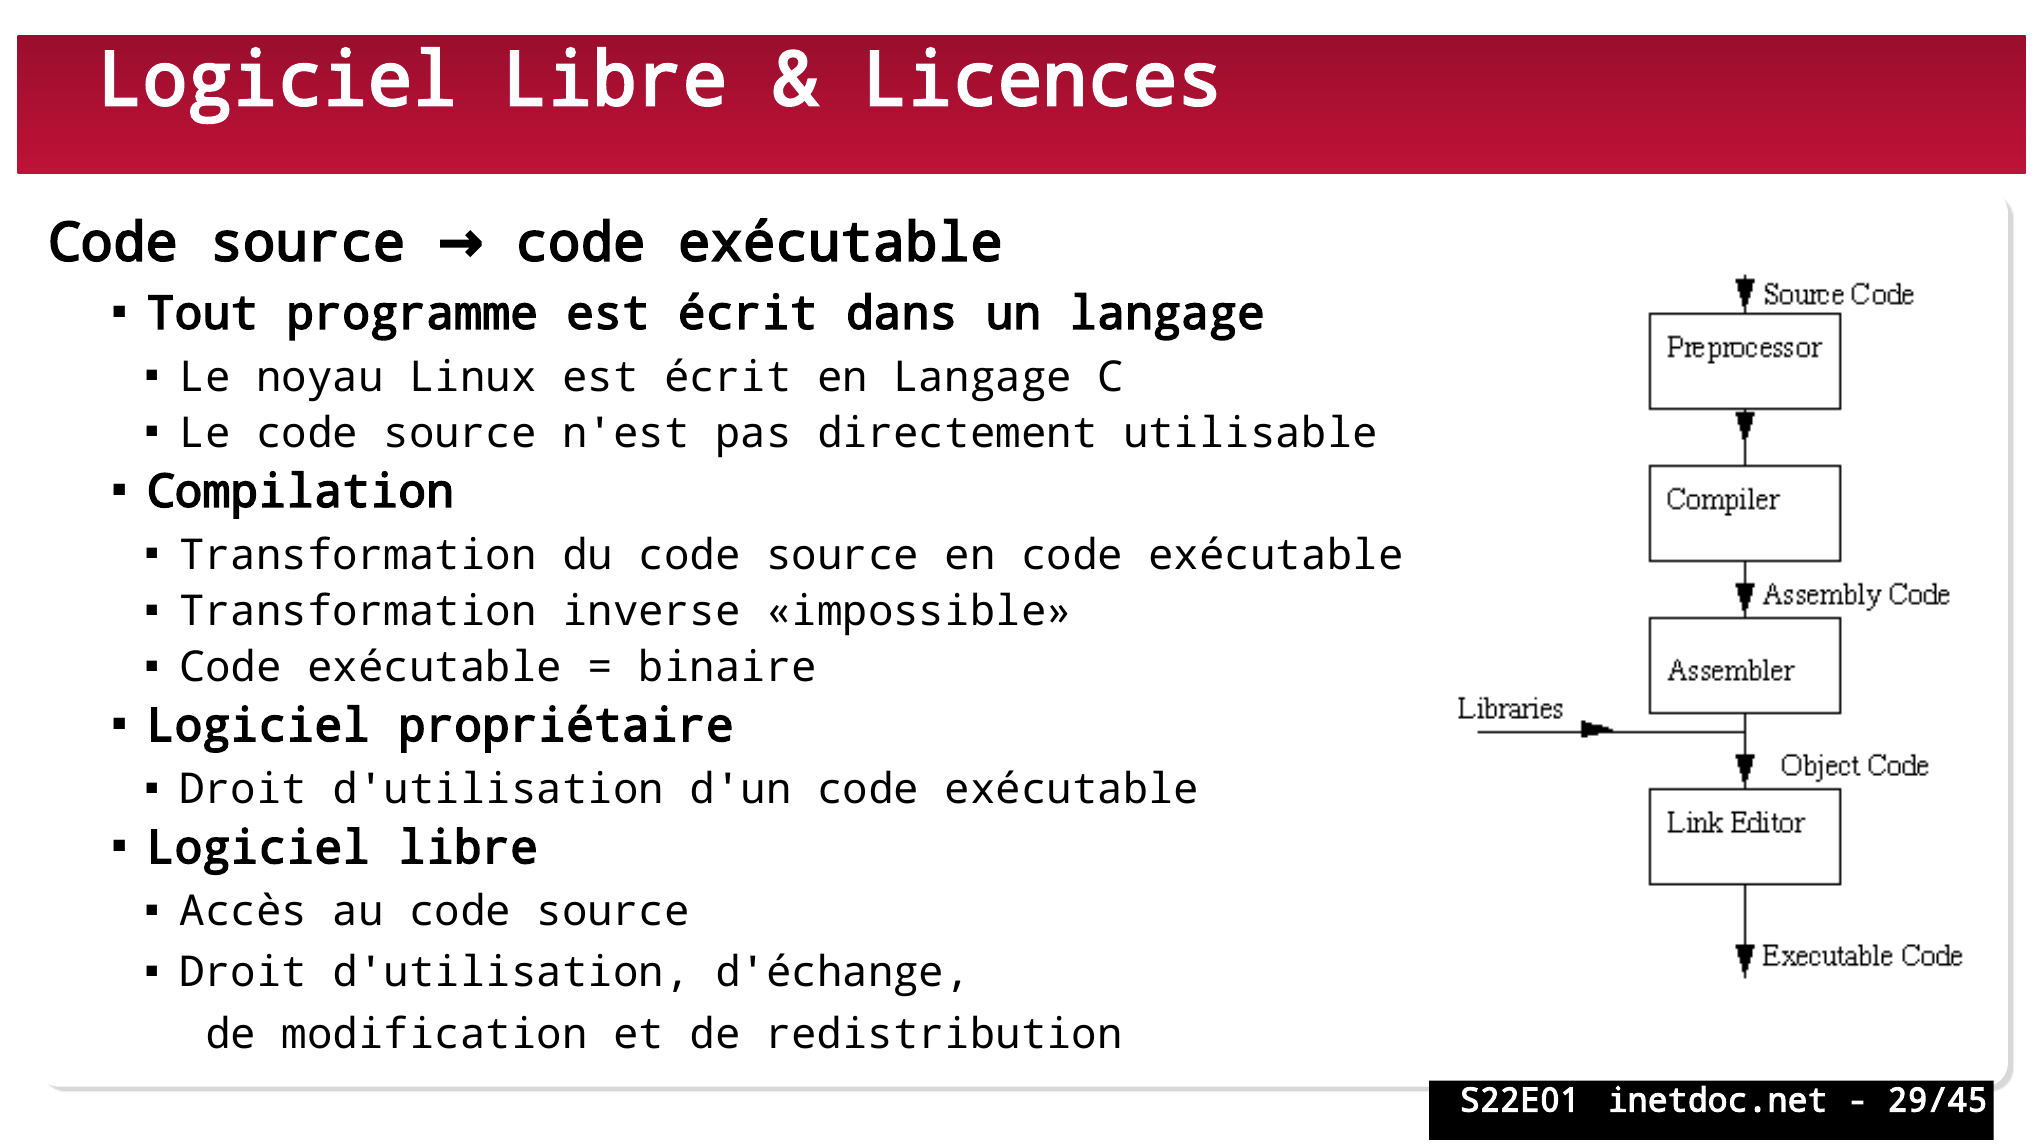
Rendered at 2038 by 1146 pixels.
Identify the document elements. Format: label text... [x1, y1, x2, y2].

picture [1457, 271, 1973, 981]
text_box Logiciel Libre & Licences [17, 35, 2026, 174]
text_box S22E01 inetdoc.net - 45/45 [1429, 1080, 1994, 1140]
text_box Code source → code exécutable Tout programme est écrit dans un langage Le noyau Linux est écrit en Langage C Le code source n'est pas directement utilisable Compilation Transformation du code source en code exécutable Transformation inverse «impossible» Code exécutable = binaire Logiciel propriétaire Droit d'utilisation d'un code exécutable Logiciel libre Accès au code source Droit d'utilisation, d'échange, de modification et de redistribution [35, 188, 2008, 1087]
